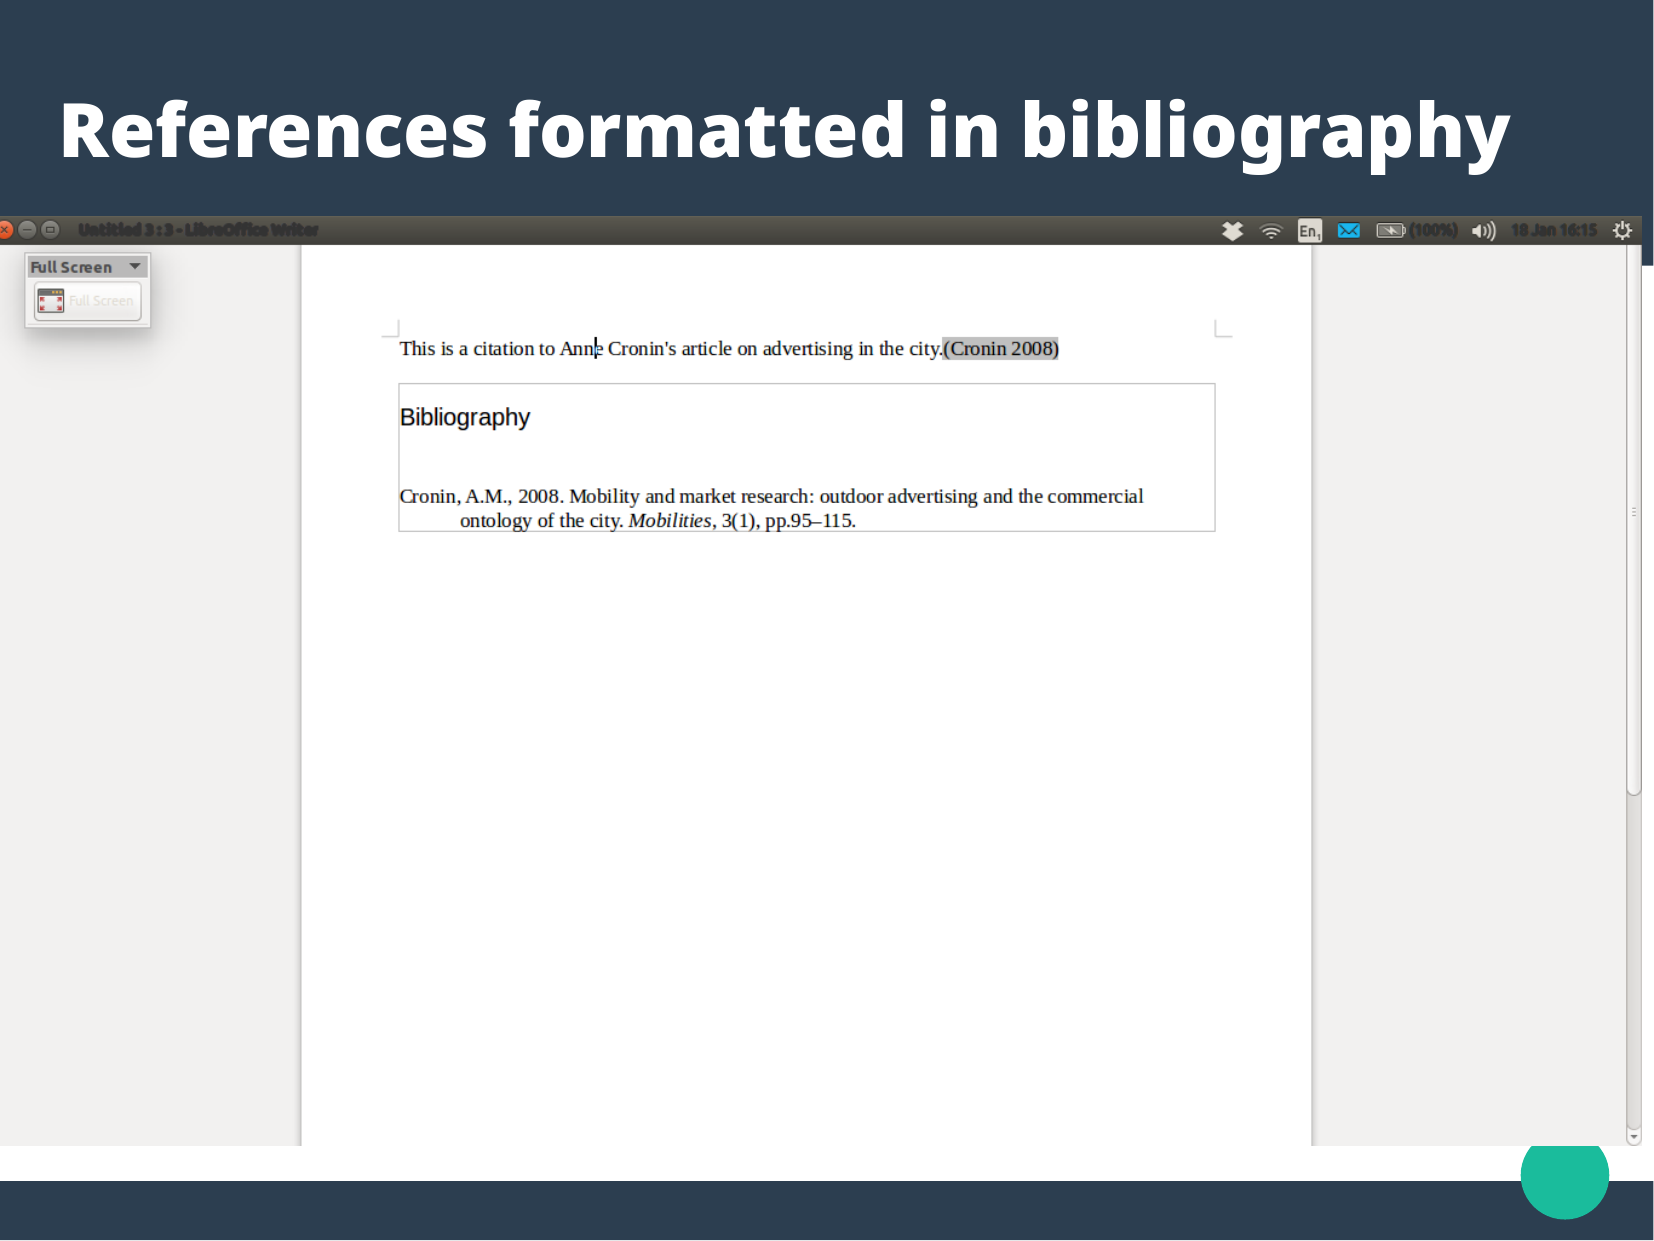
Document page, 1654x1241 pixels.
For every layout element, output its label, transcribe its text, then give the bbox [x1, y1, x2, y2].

title References formatted in bibliography [59, 49, 1595, 207]
picture [0, 216, 1642, 1146]
